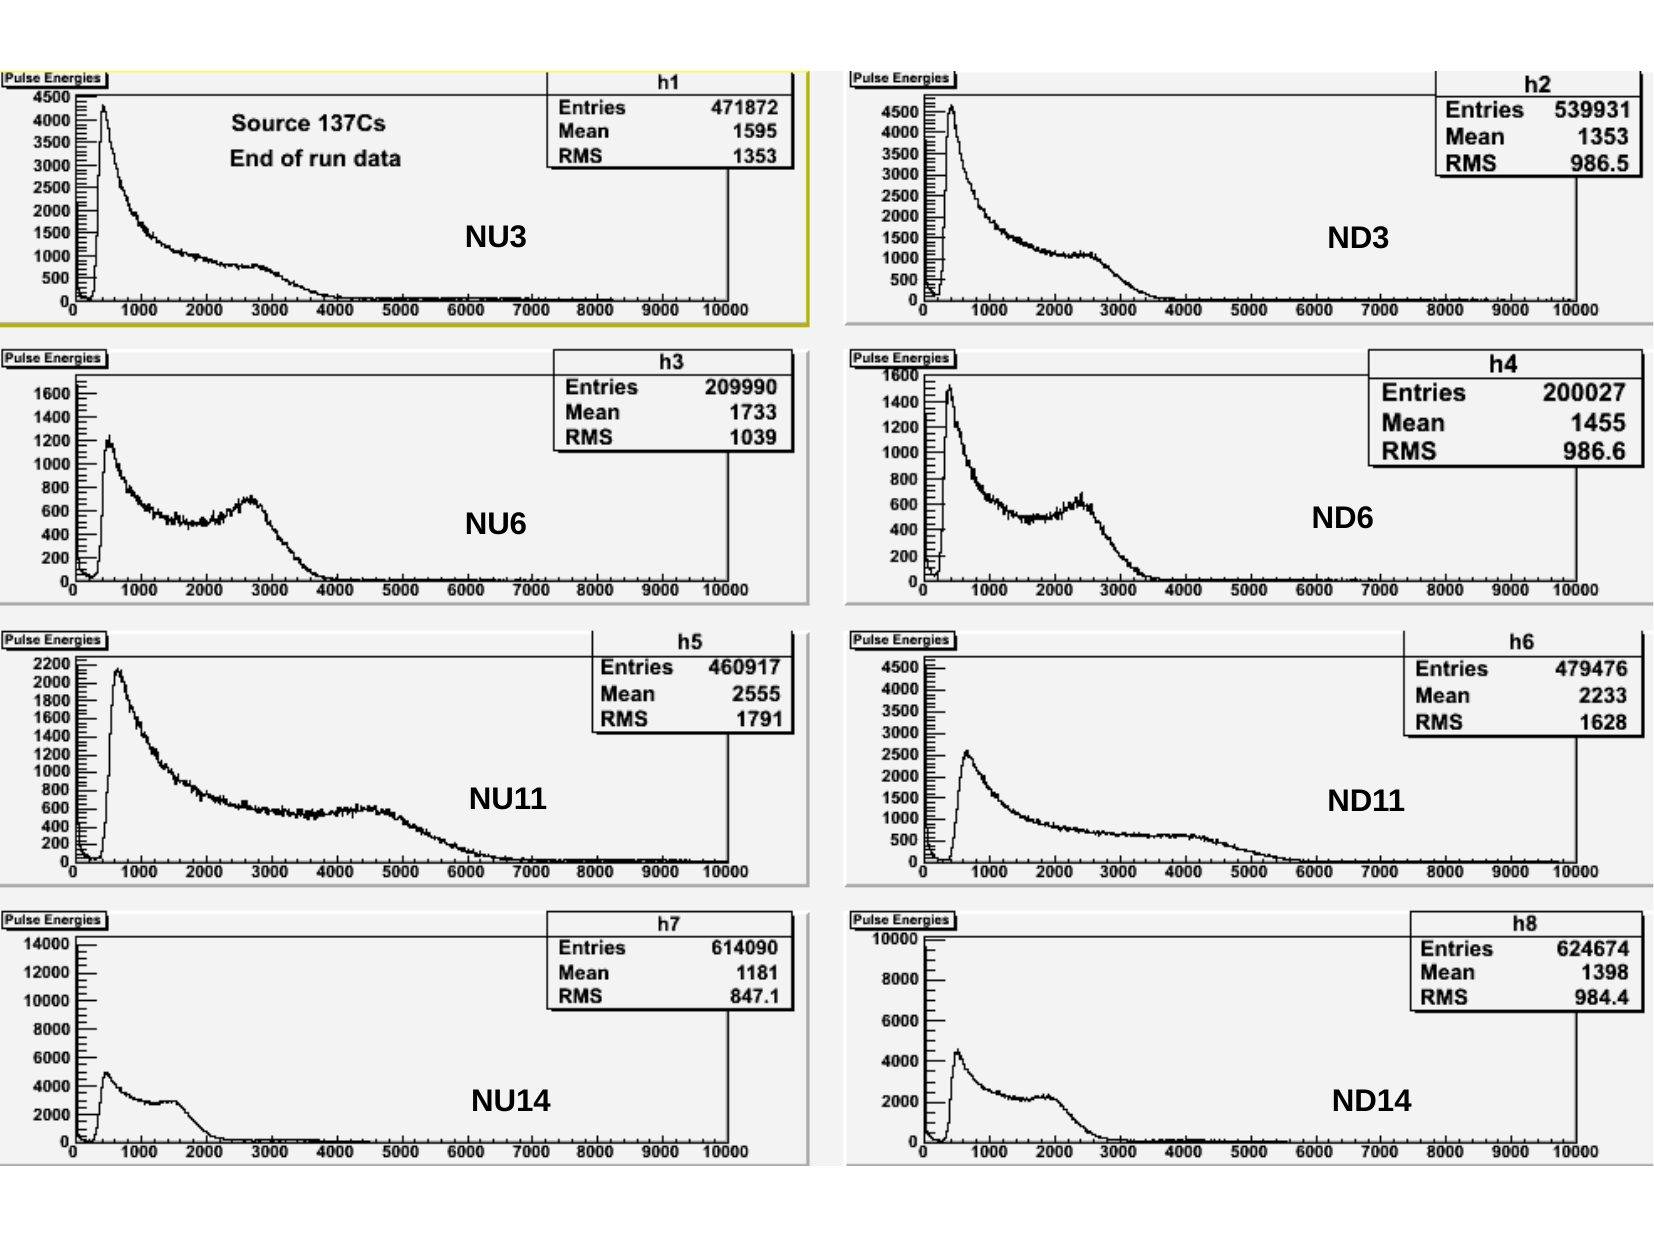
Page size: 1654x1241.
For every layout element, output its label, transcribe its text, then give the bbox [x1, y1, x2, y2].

text_box ND14 [1317, 1075, 1425, 1126]
text_box ND6 [1296, 493, 1388, 543]
text_box ND3 [1312, 212, 1404, 263]
picture [0, 71, 1654, 1166]
text_box ND11 [1312, 775, 1419, 826]
text_box NU11 [454, 773, 561, 824]
text_box NU3 [450, 211, 541, 262]
text_box NU14 [456, 1075, 565, 1126]
text_box NU6 [450, 499, 541, 549]
